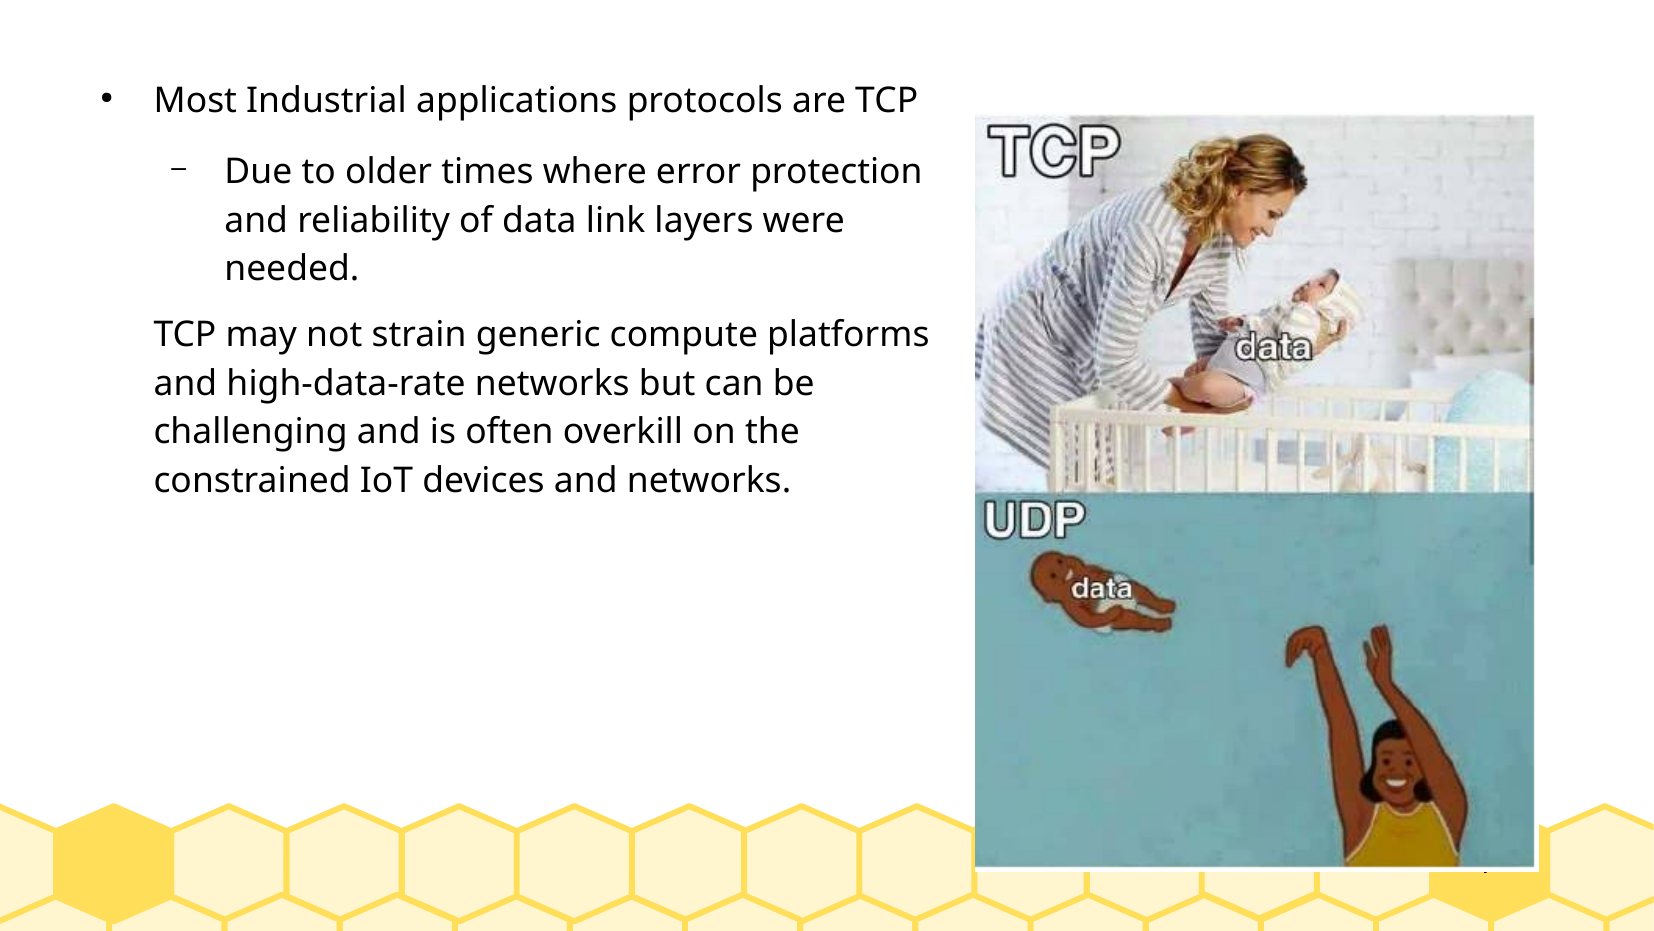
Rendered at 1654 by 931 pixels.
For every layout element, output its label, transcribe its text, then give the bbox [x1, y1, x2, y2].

picture [975, 112, 1539, 872]
list Most Industrial applications protocols are TCP Due to older times where error protection and reliability of data link layers were needed. TCP may not strain generic compute platforms and high-data-rate networks but can be challenging and is often overkill on the constrained IoT devices and networks. [82, 75, 938, 826]
